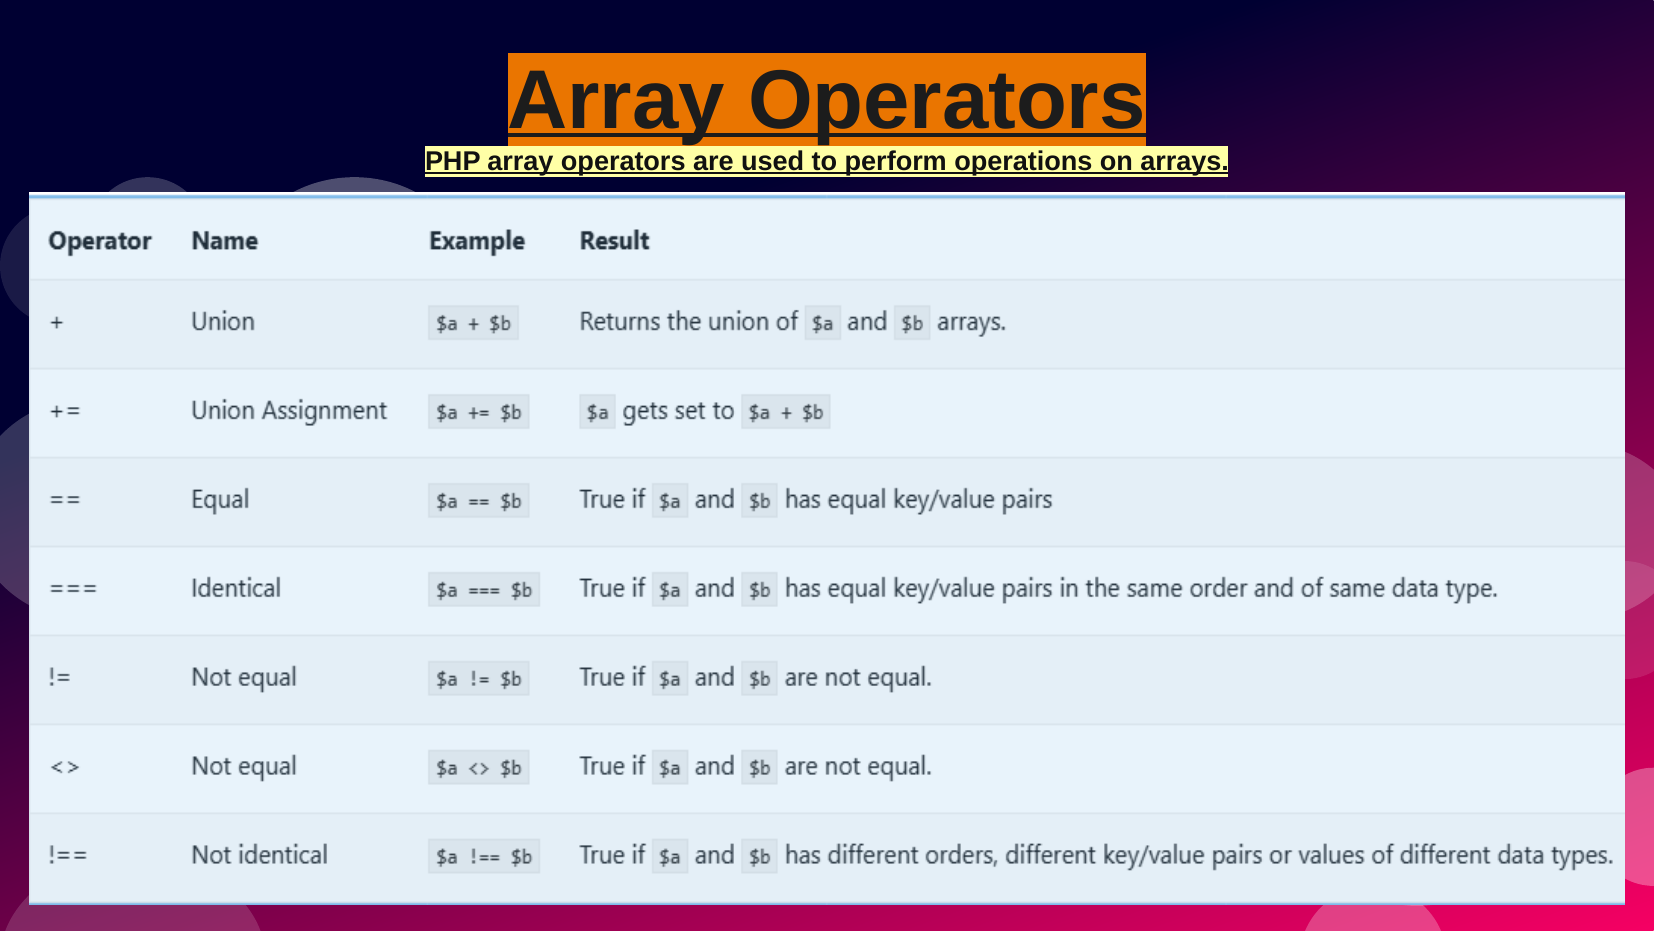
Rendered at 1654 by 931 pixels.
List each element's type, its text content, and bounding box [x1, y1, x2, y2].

picture [29, 192, 1625, 905]
title Array Operators PHP array operators are used to perform operations on arrays. [82, 37, 1571, 192]
